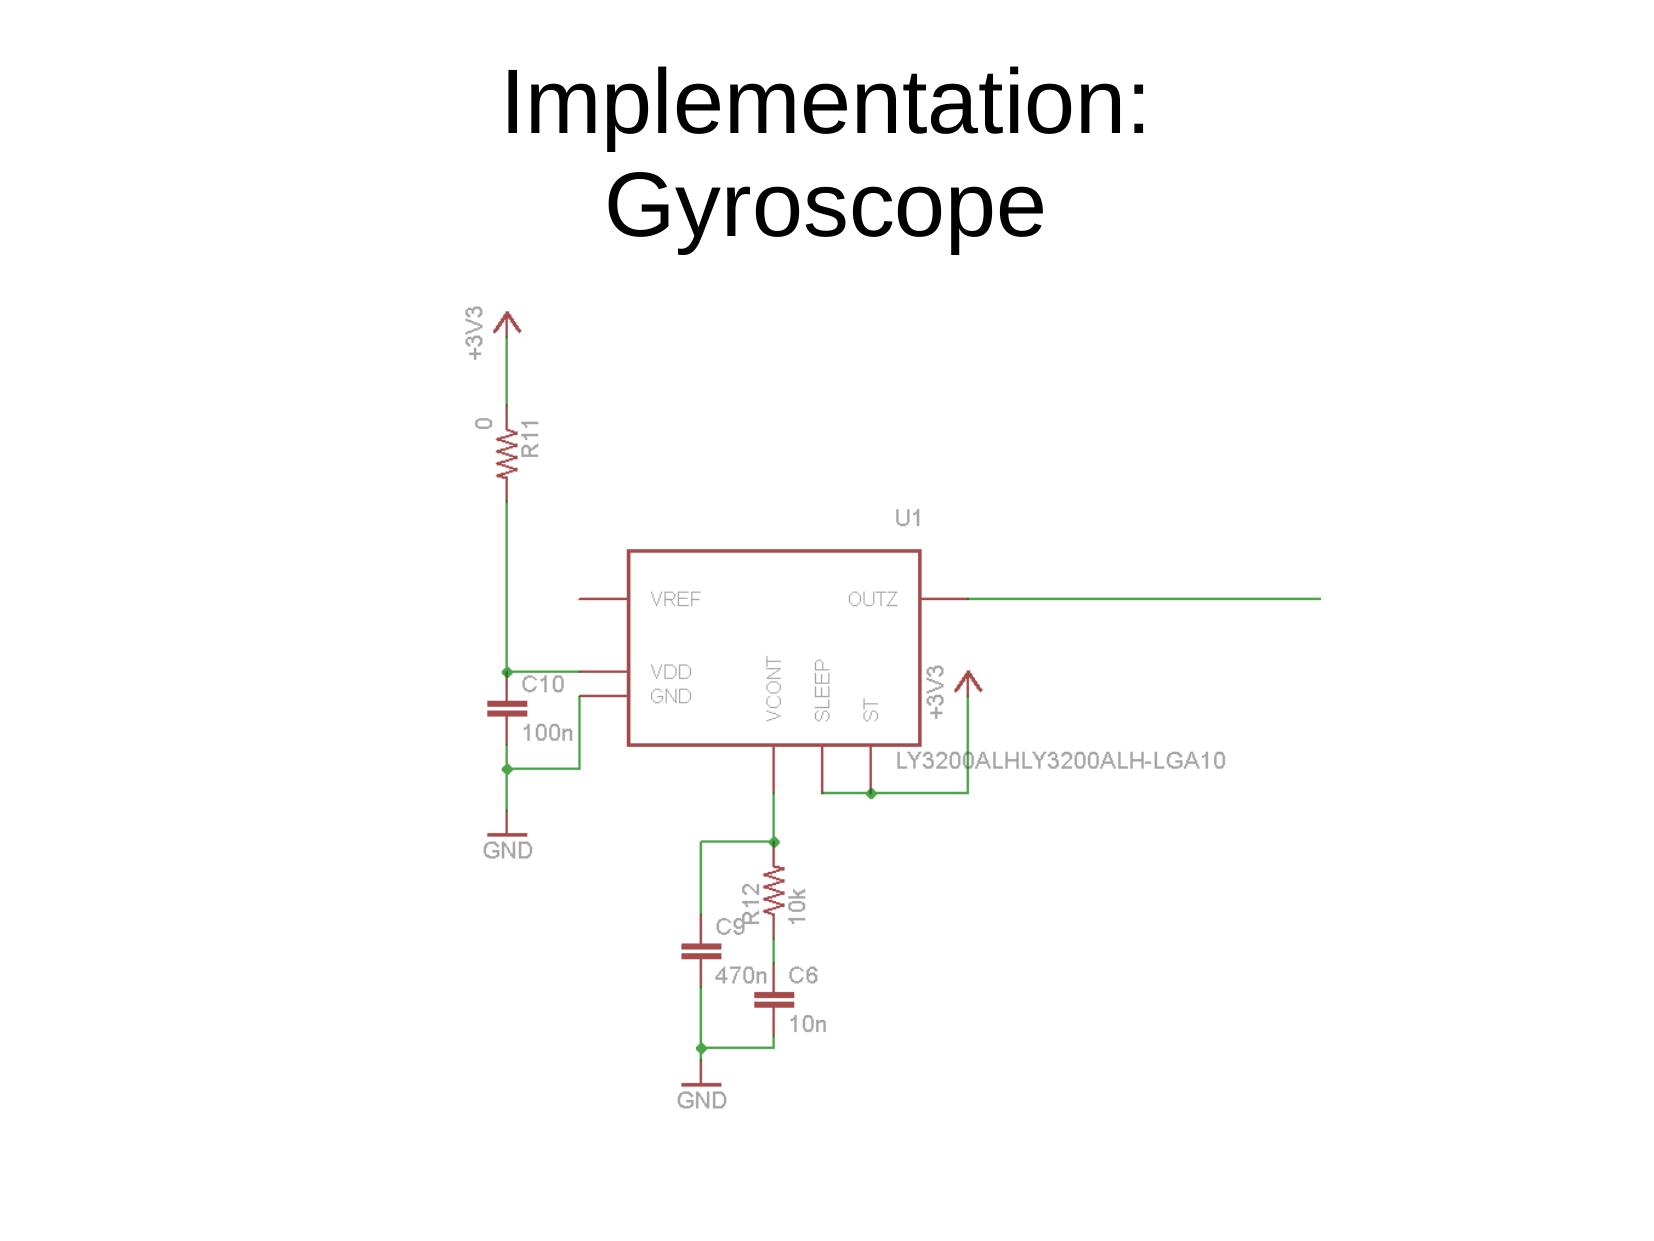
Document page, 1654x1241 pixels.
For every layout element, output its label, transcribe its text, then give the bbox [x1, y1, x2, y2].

picture [201, 257, 1321, 1186]
title Implementation: Gyroscope [82, 49, 1571, 257]
